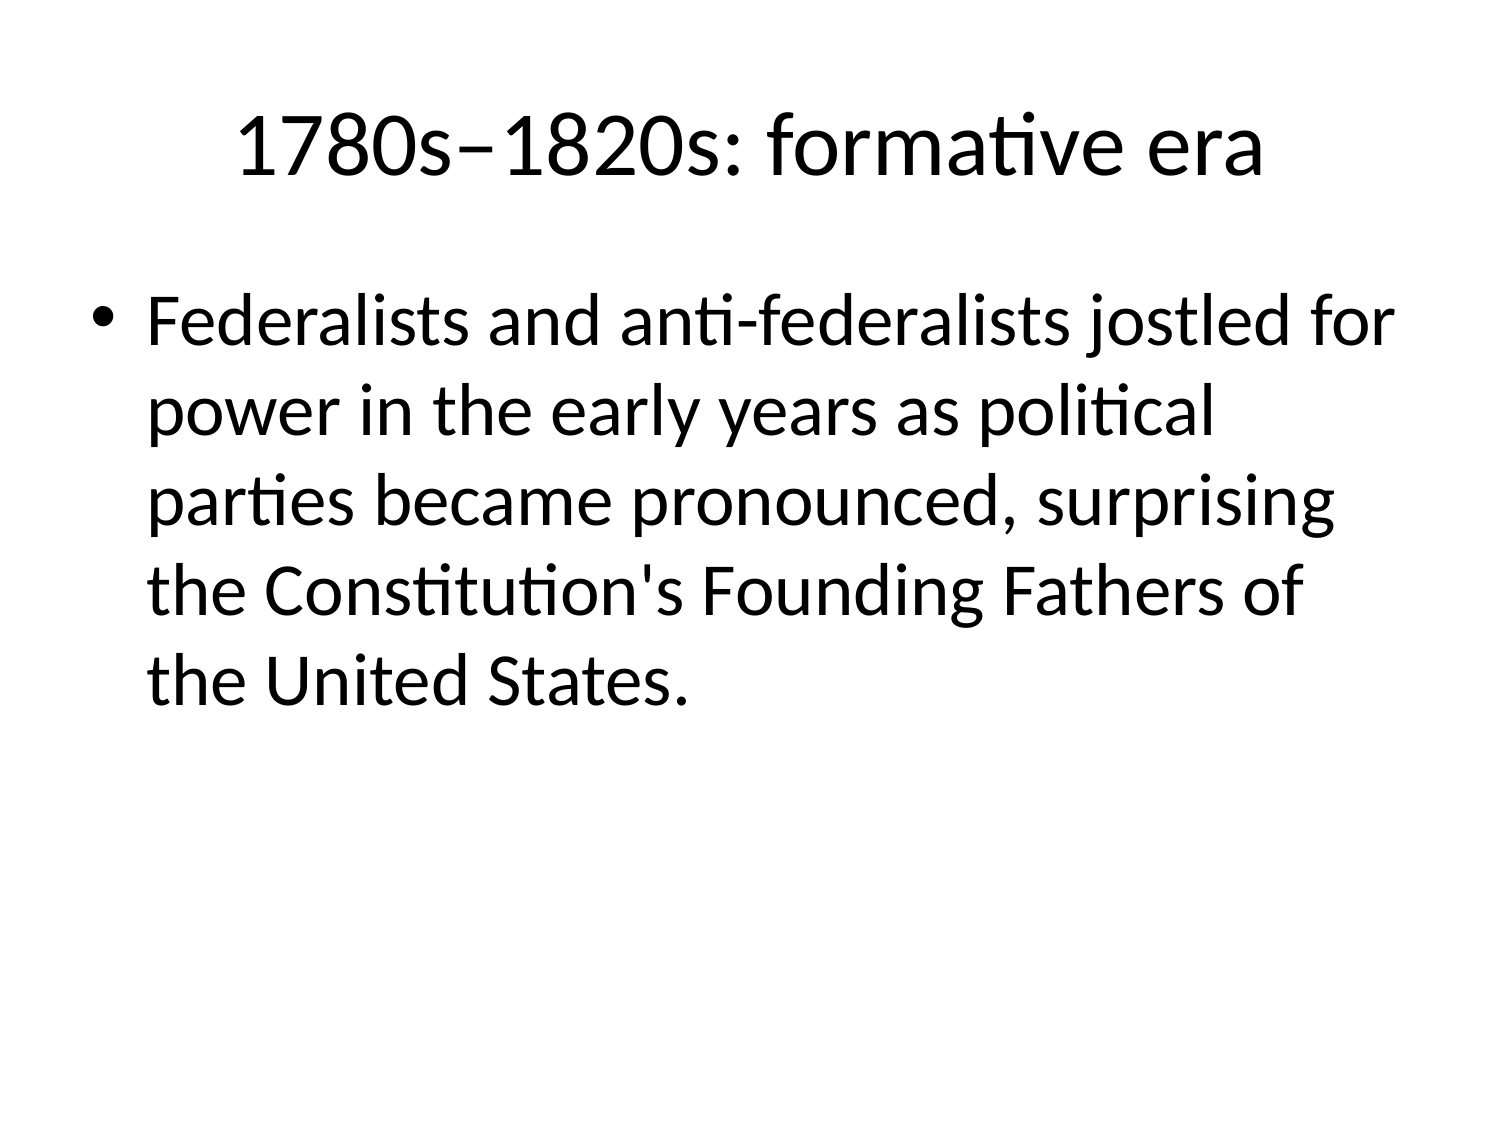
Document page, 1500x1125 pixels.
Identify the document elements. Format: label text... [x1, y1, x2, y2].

list Federalists and anti-federalists jostled for power in the early years as political parties became pronounced, surprising the Constitution's Founding Fathers of the United States. [75, 262, 1425, 1005]
title 1780s–1820s: formative era [75, 45, 1425, 233]
